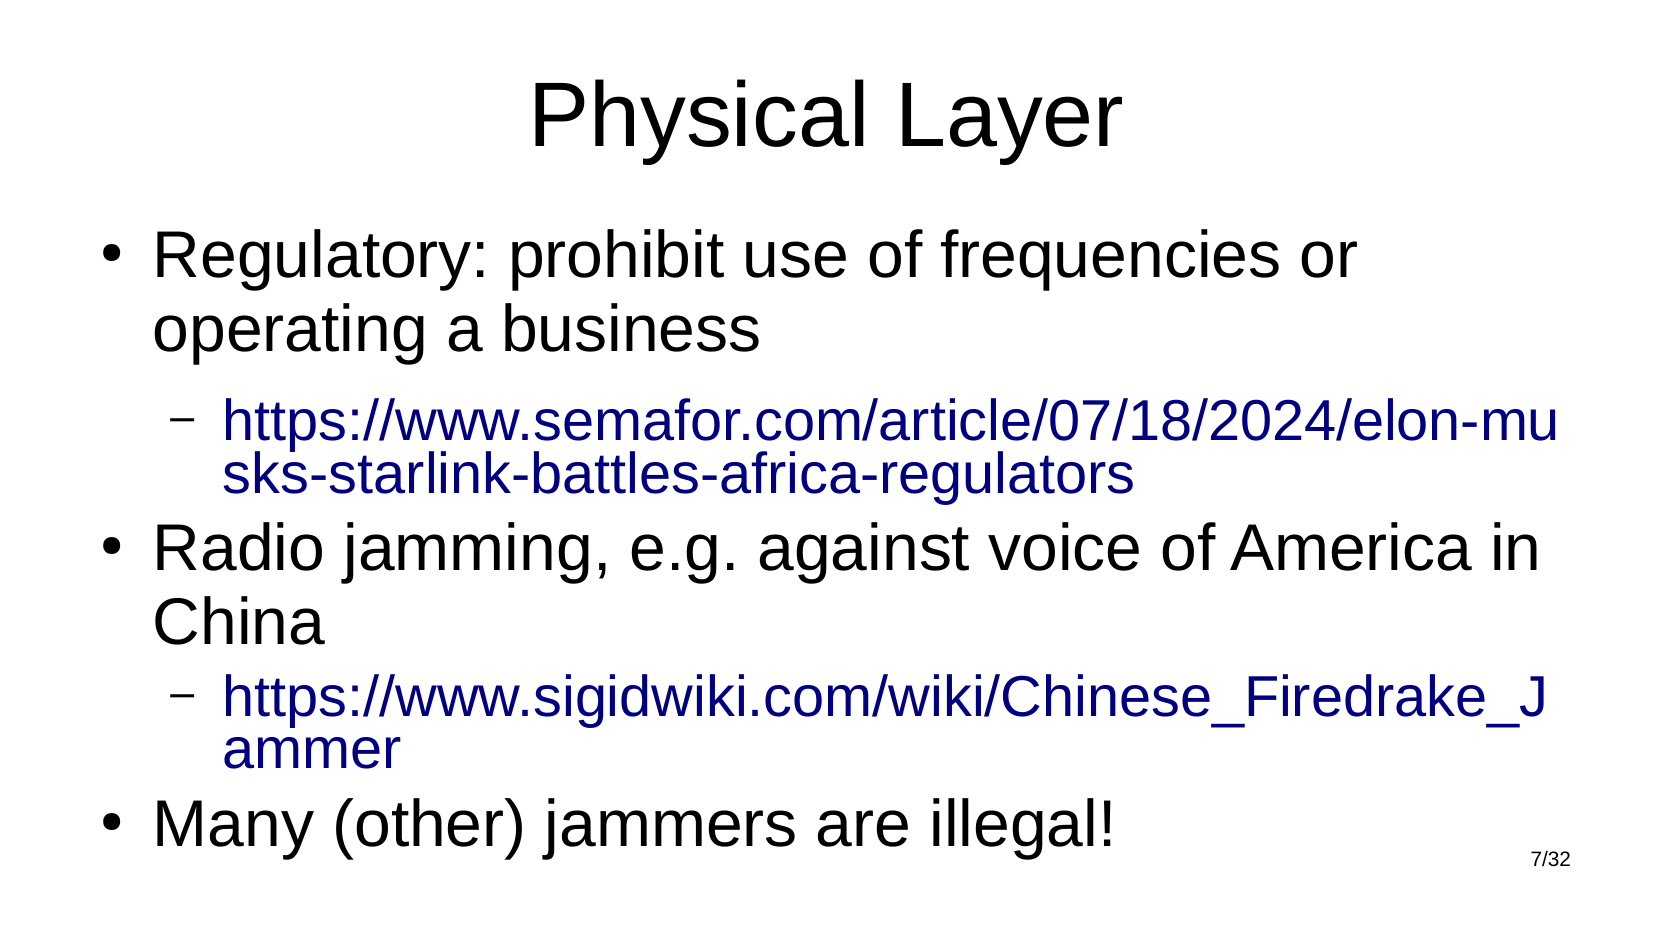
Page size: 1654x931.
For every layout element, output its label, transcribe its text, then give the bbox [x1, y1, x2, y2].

title Physical Layer [82, 37, 1571, 193]
list Regulatory: prohibit use of frequencies or operating a business https://www.semafor.com/article/07/18/2024/elon-musks-starlink-battles-africa-regulators Radio jamming, e.g. against voice of America in China https://www.sigidwiki.com/wiki/Chinese_Firedrake_Jammer Many (other) jammers are illegal! [82, 217, 1571, 758]
